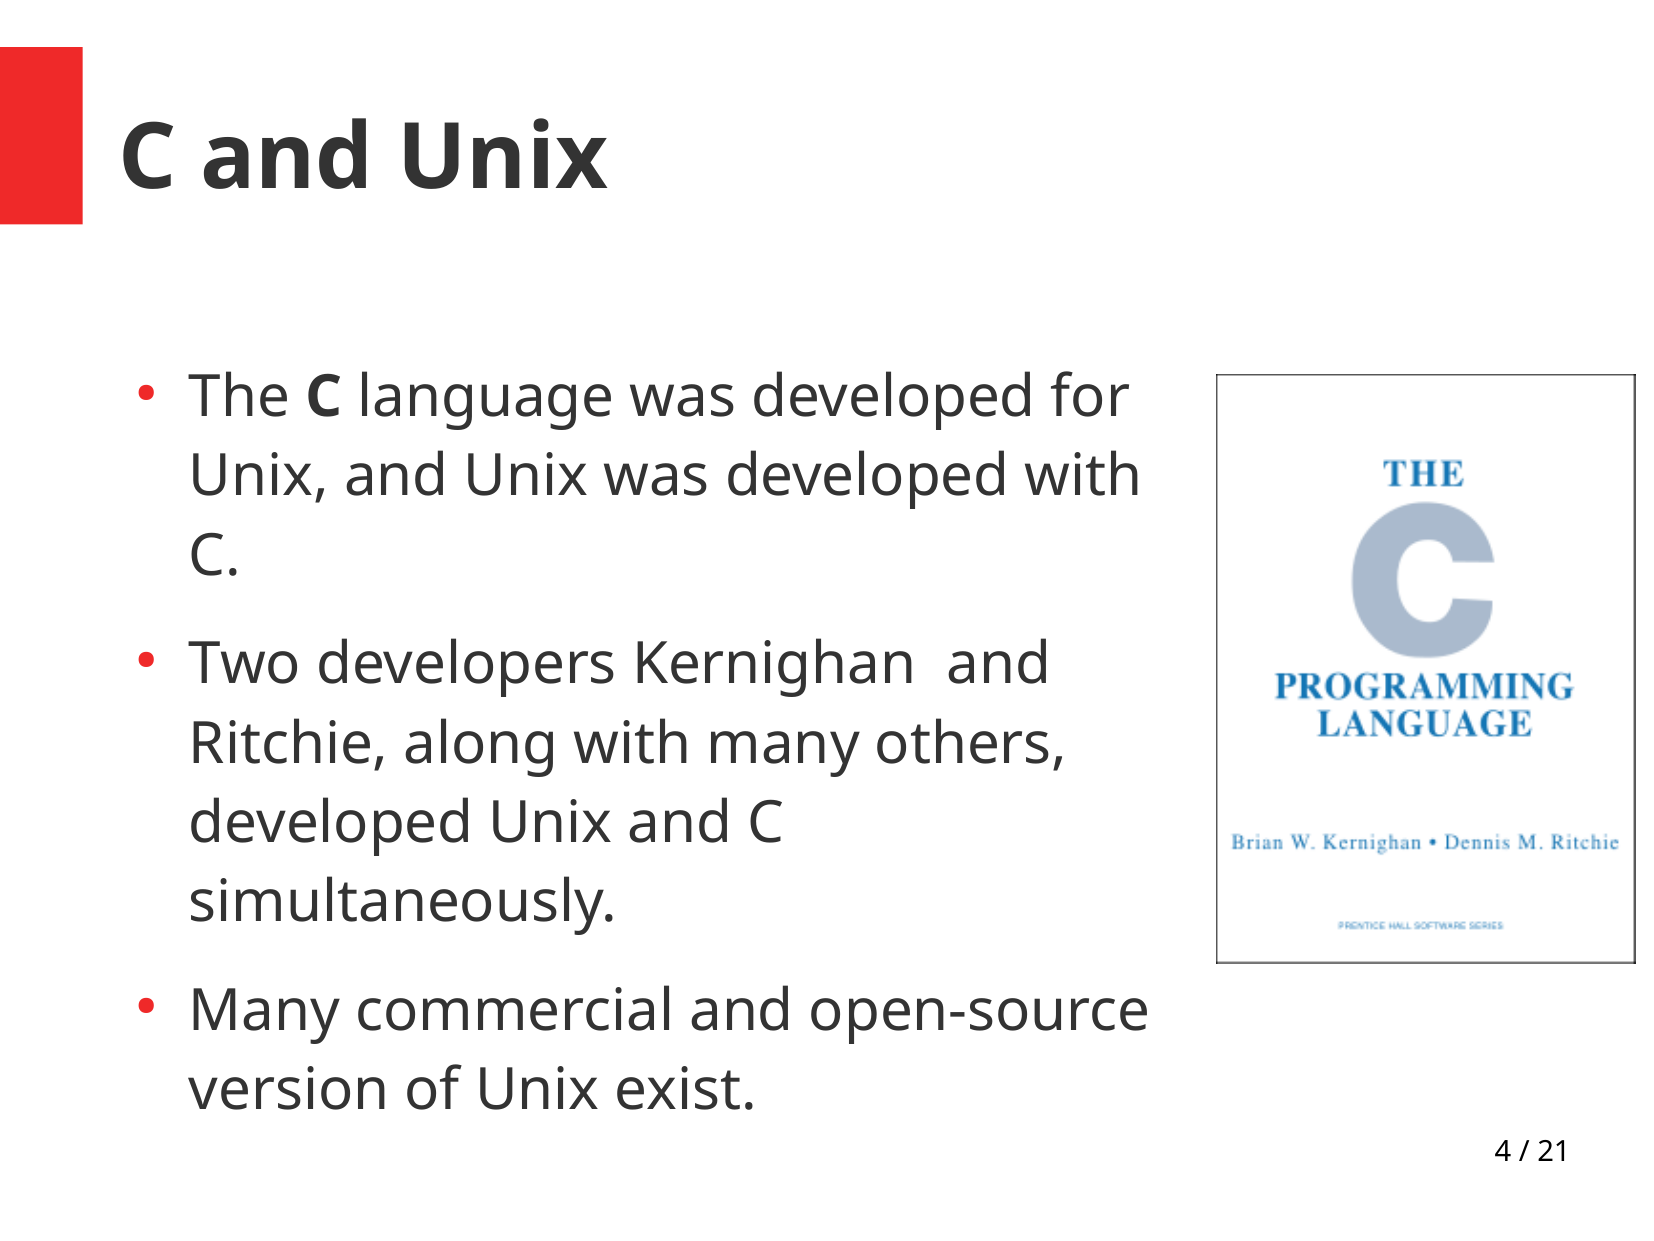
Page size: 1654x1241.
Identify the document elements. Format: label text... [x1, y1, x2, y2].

list The C language was developed for Unix, and Unix was developed with C. Two developers Kernighan and Ritchie, along with many others, developed Unix and C simultaneously. Many commercial and open-source version of Unix exist. [118, 354, 1201, 1074]
title C and Unix [118, 49, 1571, 257]
picture [1216, 374, 1636, 964]
